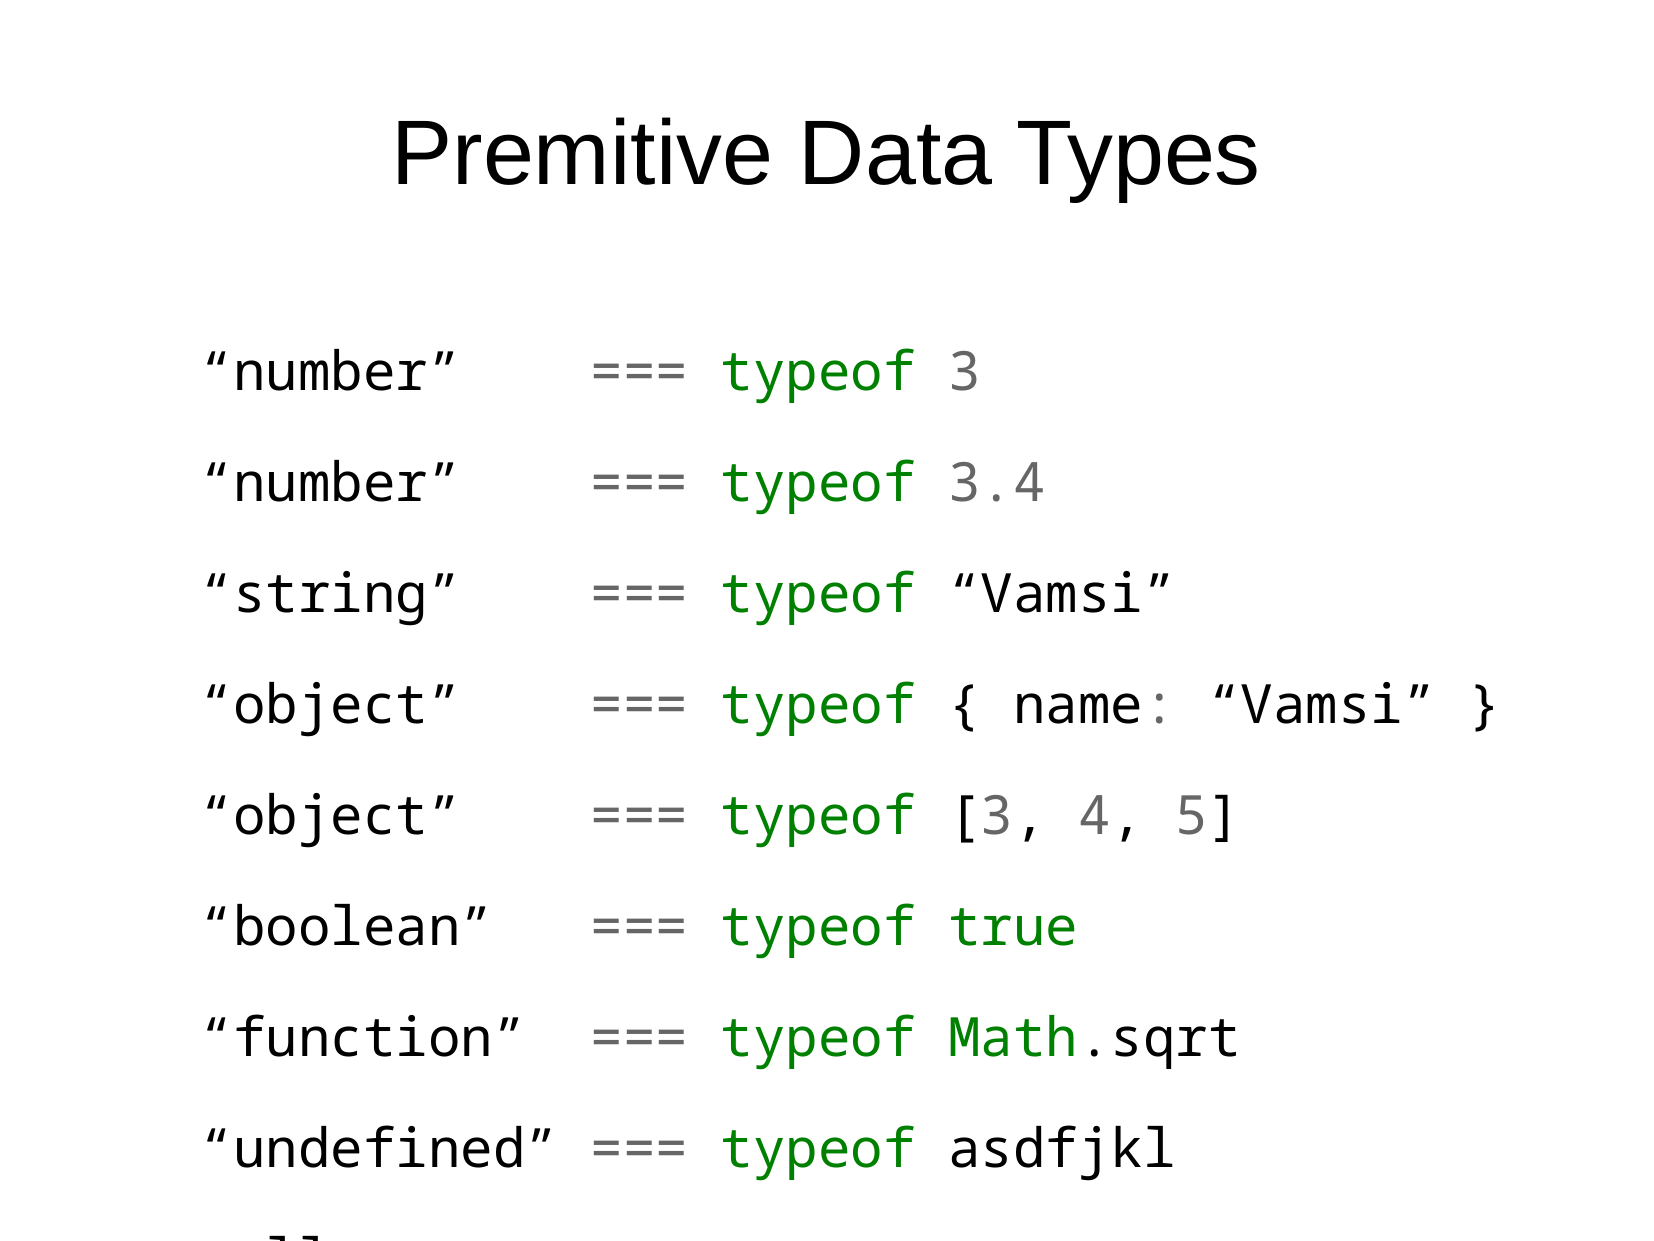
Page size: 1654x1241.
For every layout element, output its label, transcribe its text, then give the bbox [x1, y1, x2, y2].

title Premitive Data Types [82, 49, 1571, 257]
text_box “number” === typeof 3 “number” === typeof 3.4 “string” === typeof “Vamsi” “object” === typeof { name: “Vamsi” } “object” === typeof [3, 4, 5] “boolean” === typeof true “function” === typeof Math.sqrt “undefined” === typeof asdfjkl null [165, 295, 1532, 1151]
